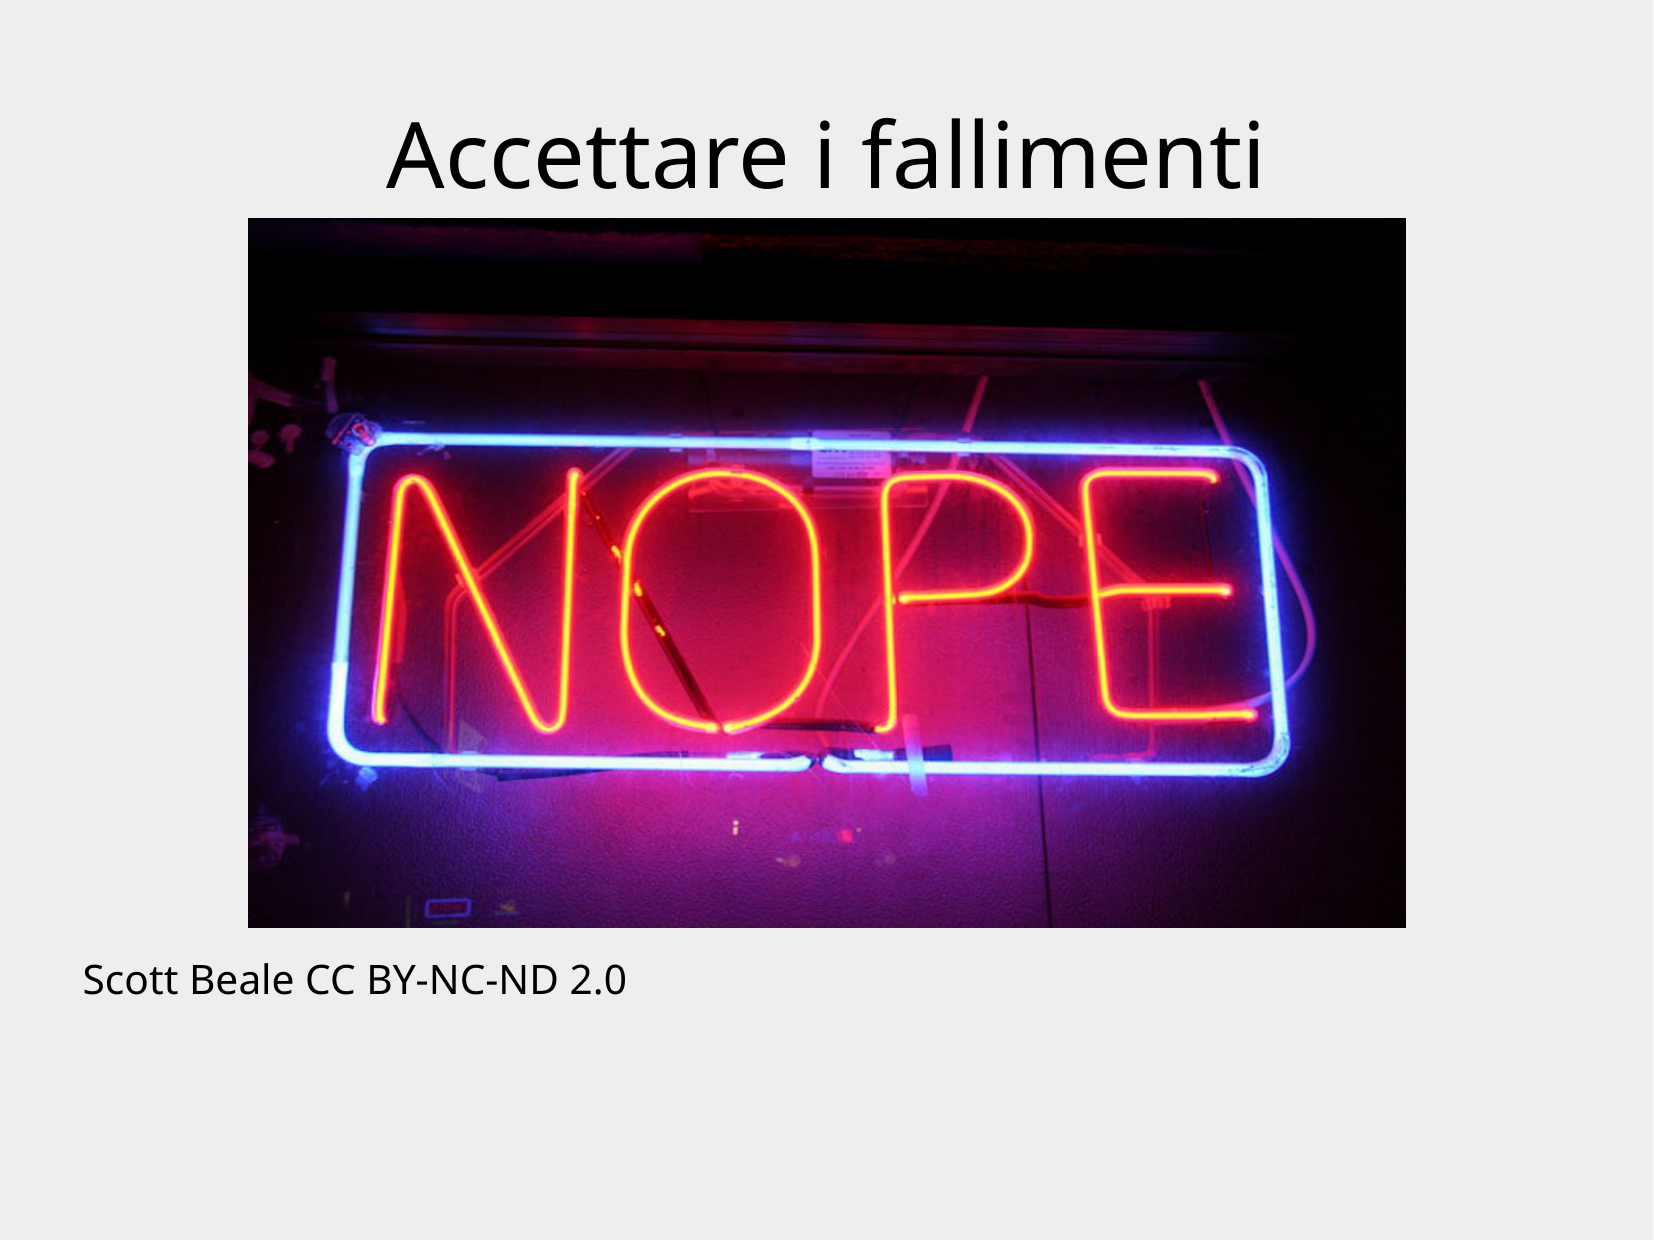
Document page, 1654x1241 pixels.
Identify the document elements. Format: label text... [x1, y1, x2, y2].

list Scott Beale CC BY-NC-ND 2.0 [82, 290, 1571, 1010]
title Accettare i fallimenti [82, 49, 1571, 257]
picture [248, 218, 1406, 928]
